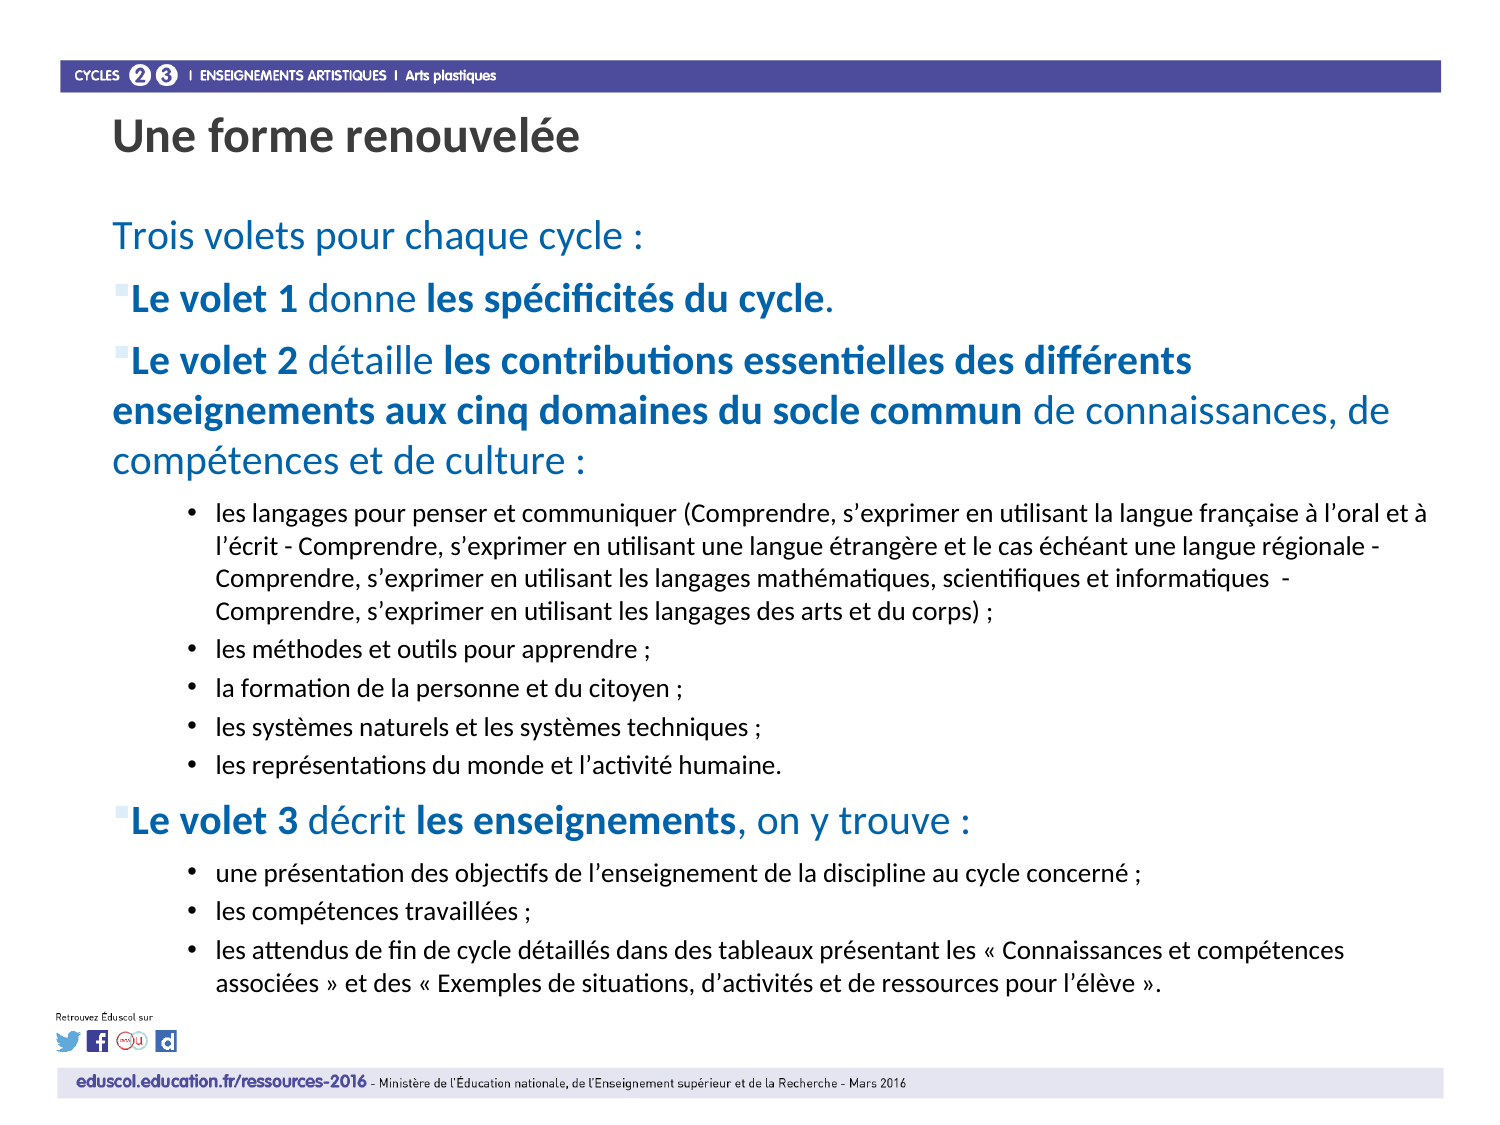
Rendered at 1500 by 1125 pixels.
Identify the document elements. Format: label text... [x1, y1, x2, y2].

picture [0, 1008, 1500, 1125]
picture [0, 0, 1500, 95]
text_box Trois volets pour chaque cycle : Le volet 1 donne les spécificités du cycle. Le volet 2 détaille les contributions essentielles des différents enseignements aux cinq domaines du socle commun de connaissances, de compétences et de culture : les langages pour penser et communiquer (Comprendre, s’exprimer en utilisant la langue française à l’oral et à l’écrit - Comprendre, s’exprimer en utilisant une langue étrangère et le cas échéant une langue régionale - Comprendre, s’exprimer en utilisant les langages mathématiques, scientifiques et informatiques - Comprendre, s’exprimer en utilisant les langages des arts et du corps) ; les méthodes et outils pour apprendre ; la formation de la personne et du citoyen ; les systèmes naturels et les systèmes techniques ; les représentations du monde et l’activité humaine. Le volet 3 décrit les enseignements, on y trouve : une présentation des objectifs de l’enseignement de la discipline au cycle concerné ; les compétences travaillées ; les attendus de fin de cycle détaillés dans des tableaux présentant les « Connaissances et compétences associées » et des « Exemples de situations, d’activités et de ressources pour l’élève ». [112, 208, 1436, 1008]
text_box Une forme renouvelée [112, 95, 1388, 208]
